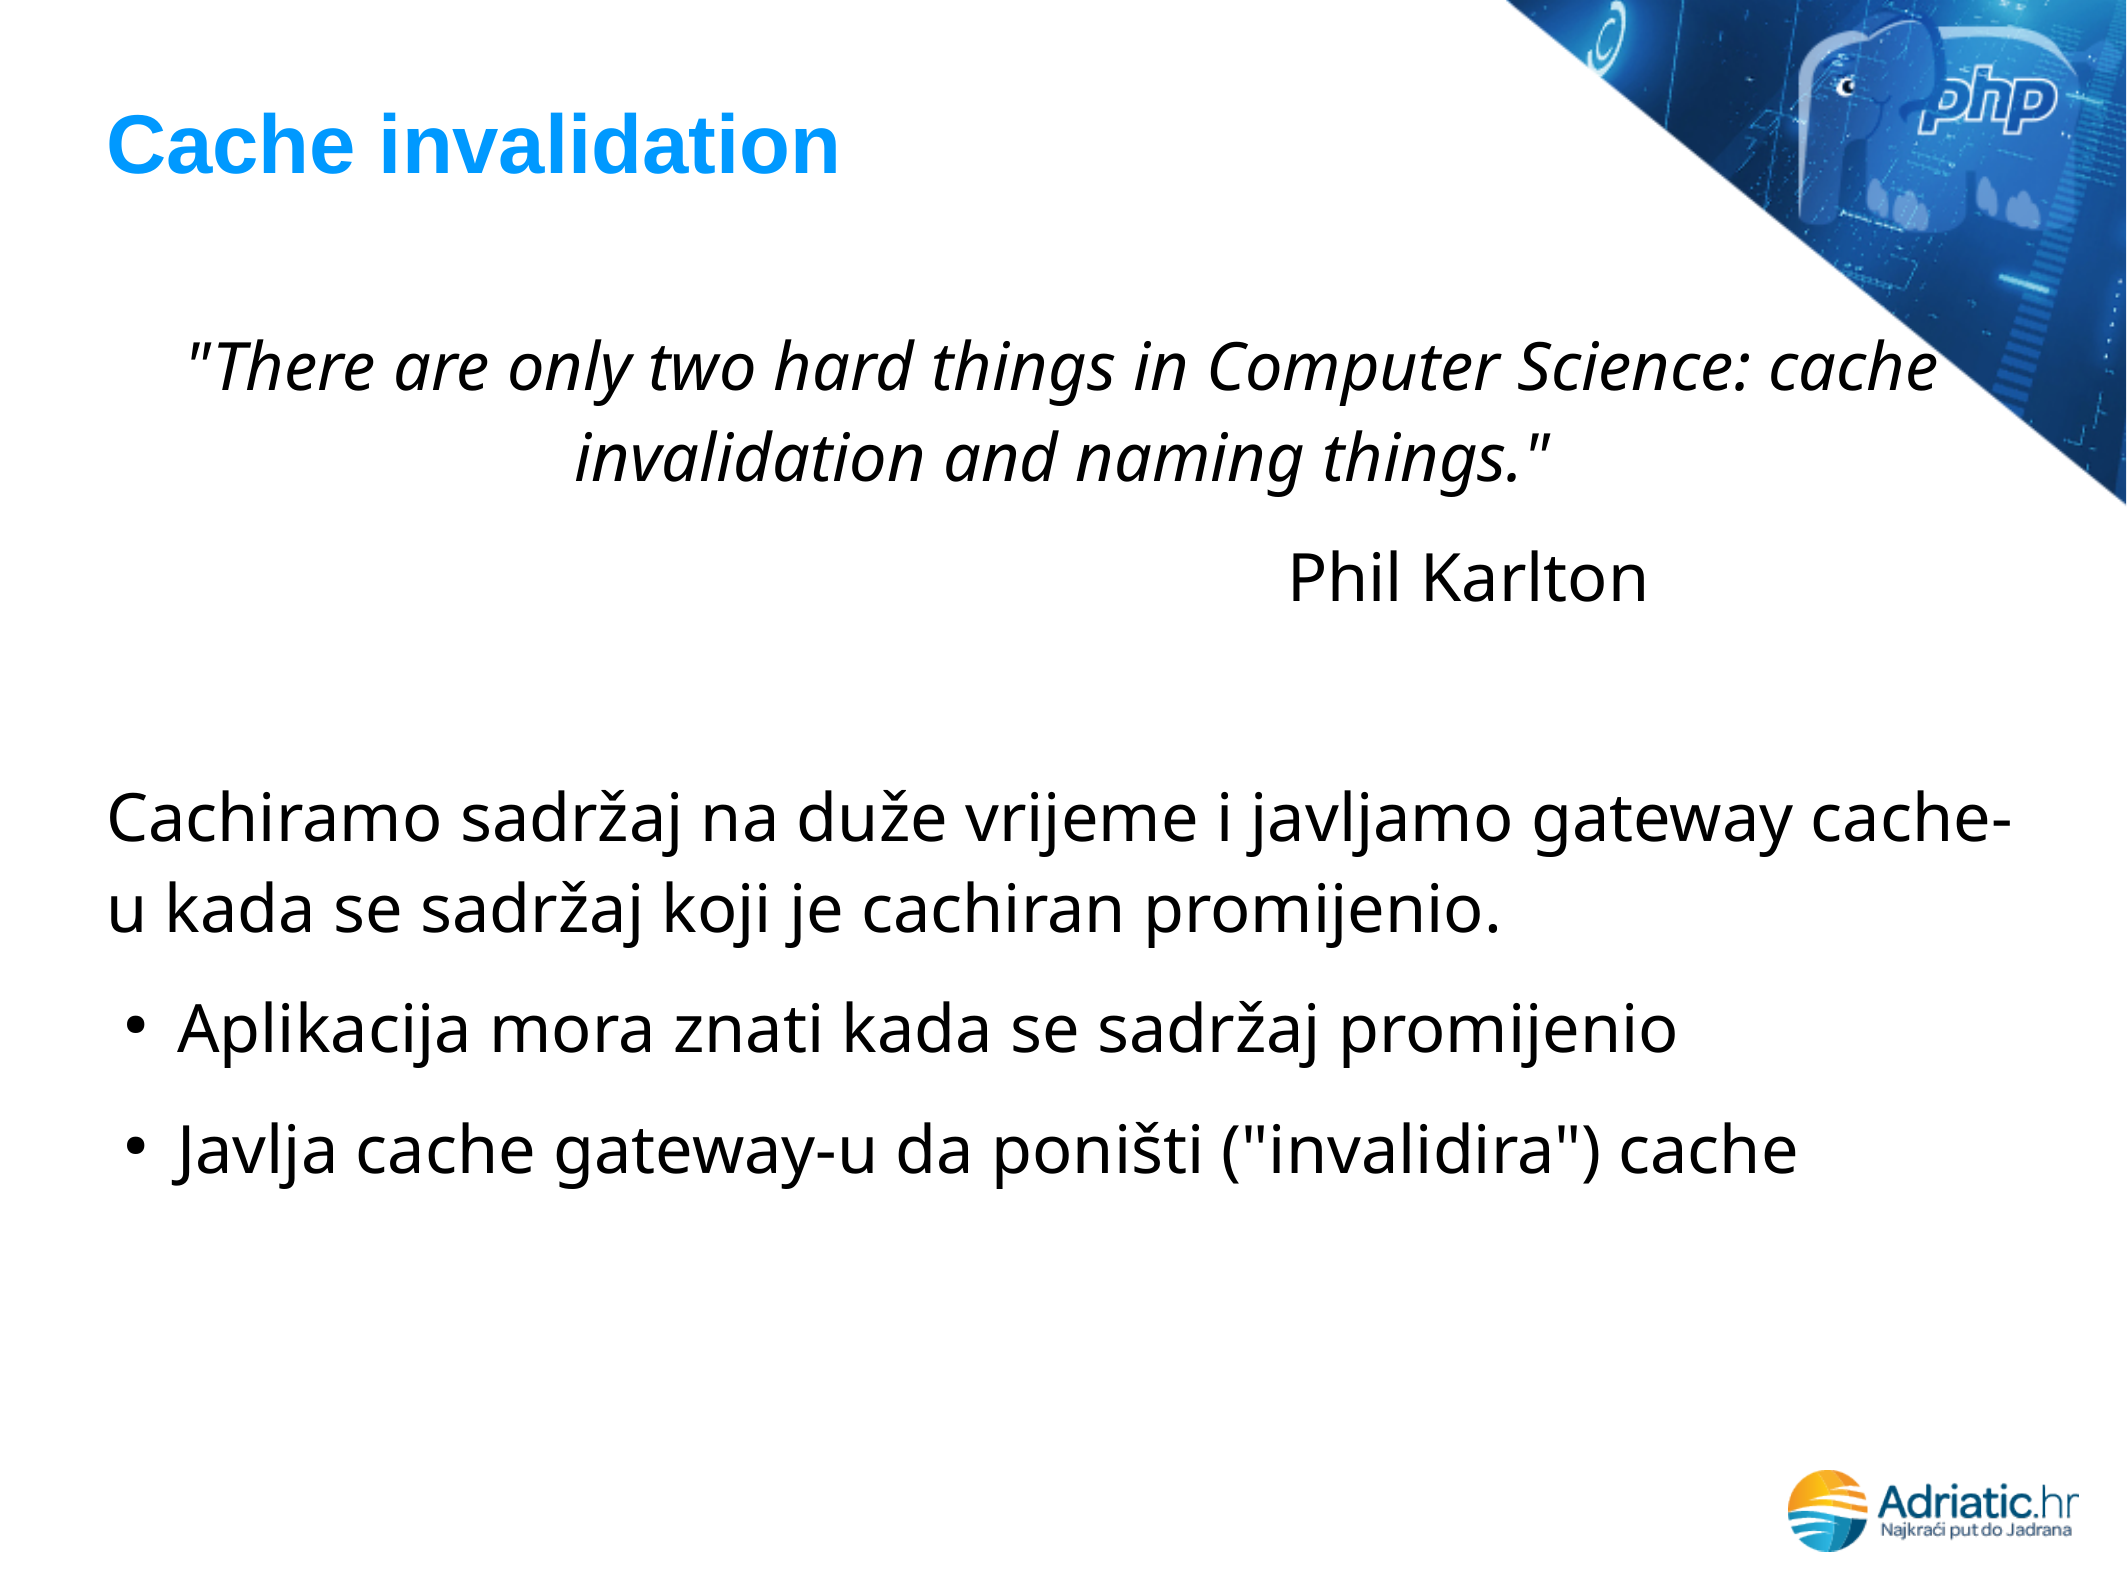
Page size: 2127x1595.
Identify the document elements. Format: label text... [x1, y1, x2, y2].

picture [1505, 0, 2127, 625]
title Cache invalidation [106, 70, 1630, 219]
list "There are only two hard things in Computer Science: cache invalidation and naming things." Phil Karlton Cachiramo sadržaj na duže vrijeme i javljamo gateway cache-u kada se sadržaj koji je cachiran promijenio. Aplikacija mora znati kada se sadržaj promijenio Javlja cache gateway-u da poništi ("invalidira") cache [106, 318, 2020, 1453]
picture [1788, 1470, 2079, 1552]
